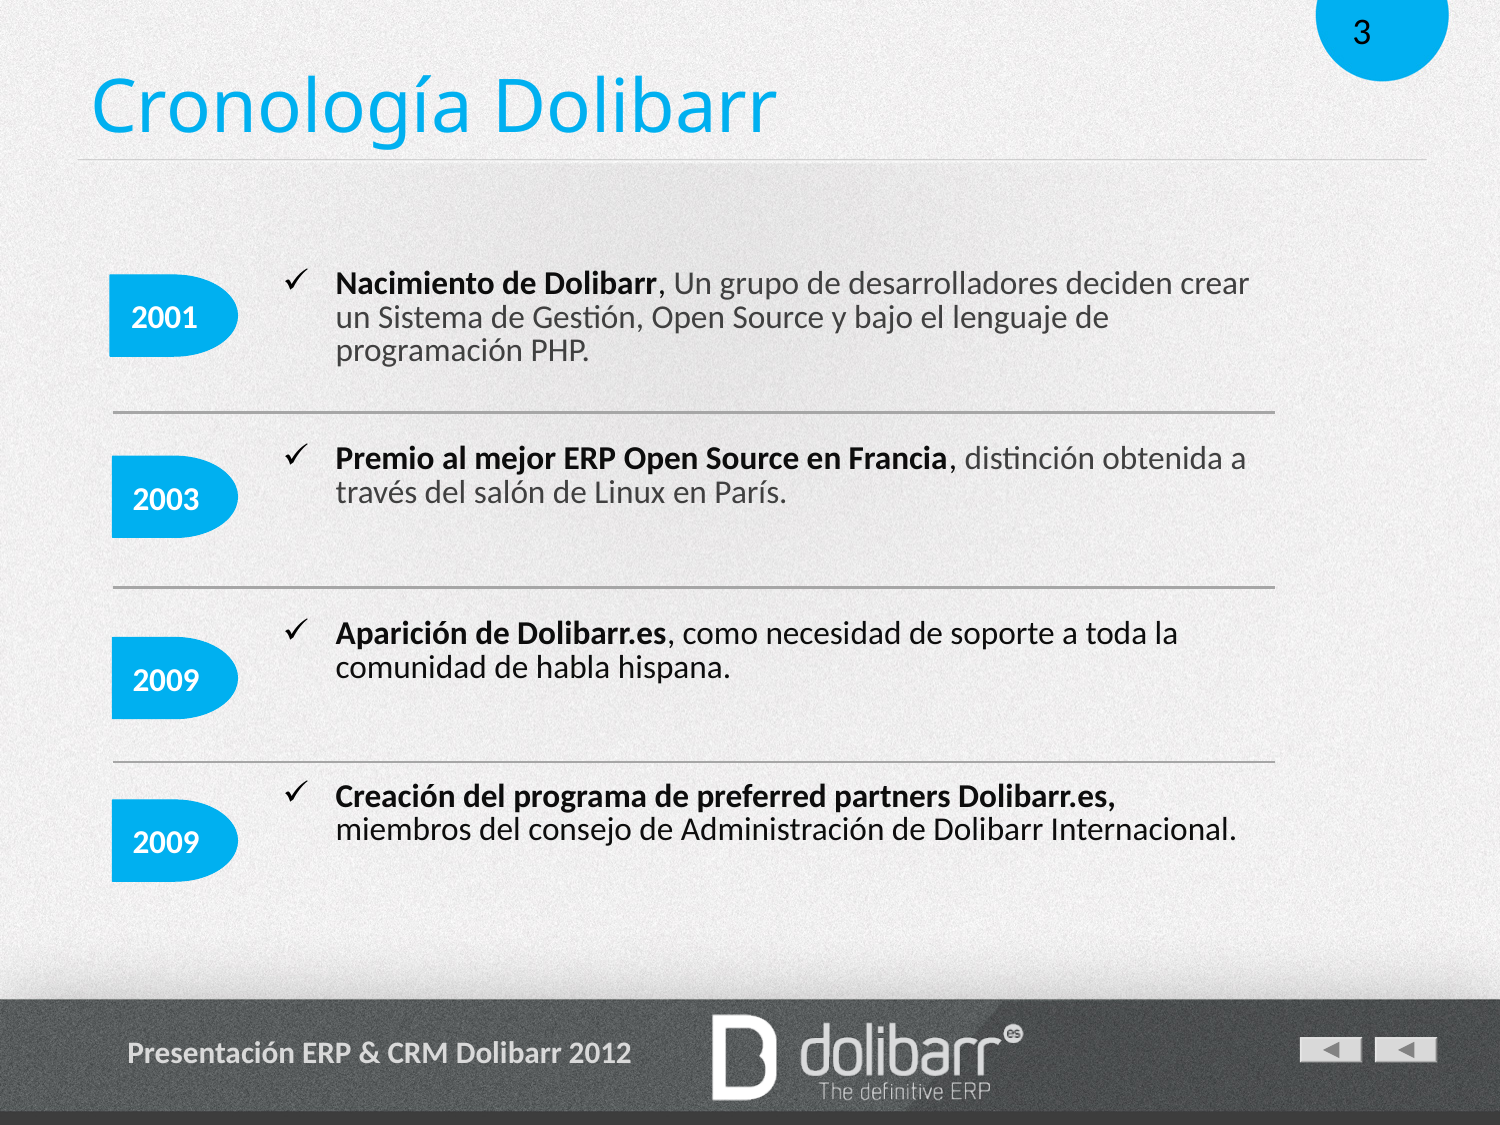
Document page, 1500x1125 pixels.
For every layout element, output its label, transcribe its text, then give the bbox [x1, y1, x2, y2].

list Nacimiento de Dolibarr, Un grupo de desarrolladores deciden crear un Sistema de Gestión, Open Source y bajo el lenguaje de programación PHP. [249, 262, 1275, 400]
list Creación del programa de preferred partners Dolibarr.es, miembros del consejo de Administración de Dolibarr Internacional. [249, 774, 1263, 913]
list Aparición de Dolibarr.es, como necesidad de soporte a toda la comunidad de habla hispana. [249, 612, 1263, 750]
text_box 2001 [110, 274, 238, 357]
list Premio al mejor ERP Open Source en Francia, distinción obtenida a través del salón de Linux en París. [249, 437, 1263, 575]
text_box [1301, 1037, 1363, 1063]
picture [0, 0, 1500, 1125]
text_box [1376, 1037, 1438, 1063]
slide_number <numéro> [1337, 0, 1434, 60]
text_box 2003 [112, 456, 238, 538]
text_box Presentación ERP & CRM Dolibarr 2012 [112, 1024, 975, 1078]
title Cronología Dolibarr [75, 45, 1425, 163]
text_box 2009 [112, 799, 238, 882]
text_box 2009 [112, 637, 238, 719]
